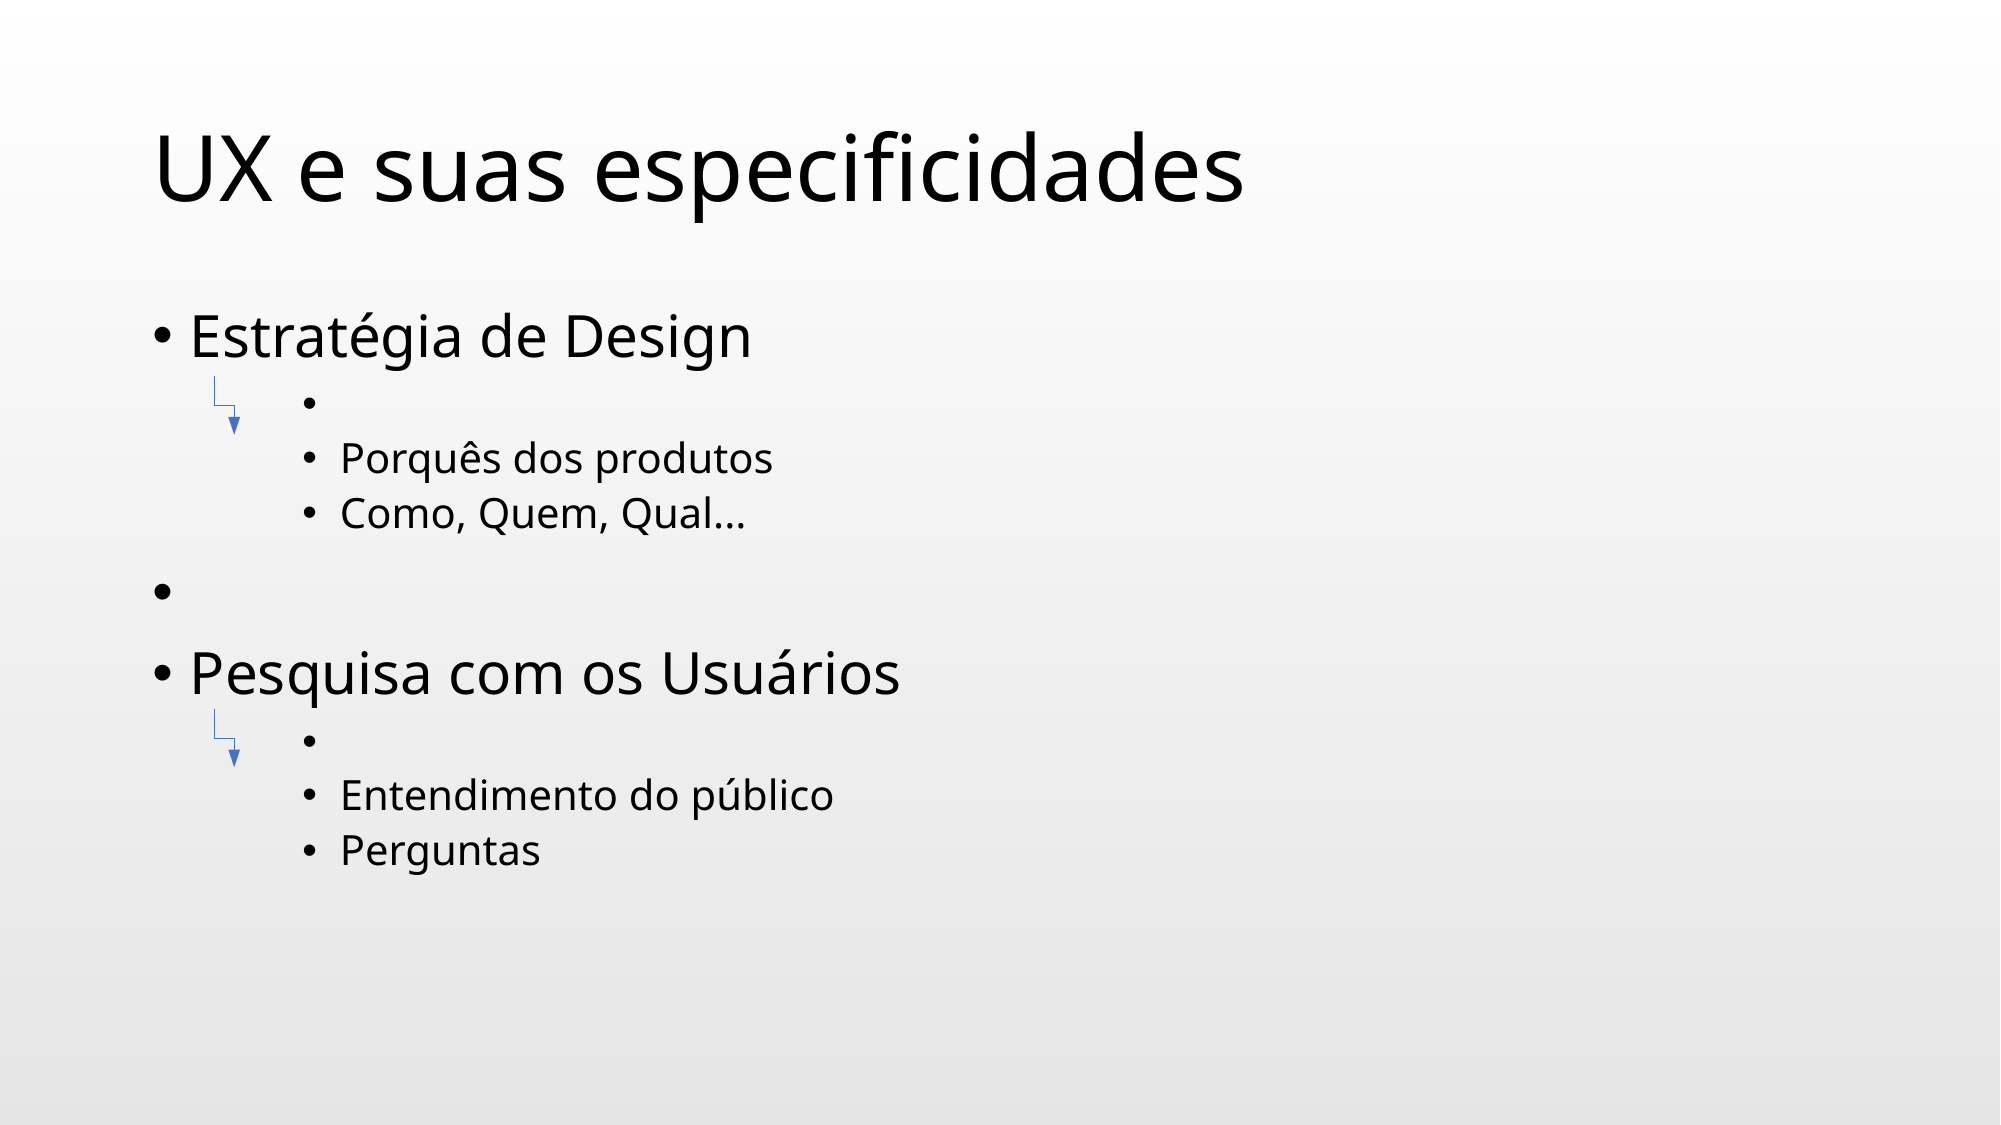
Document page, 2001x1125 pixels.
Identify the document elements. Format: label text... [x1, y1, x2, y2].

list Estratégia de Design Porquês dos produtos Como, Quem, Qual... Pesquisa com os Usuários Entendimento do público Perguntas [137, 299, 1863, 1014]
title UX e suas especificidades [137, 62, 1863, 281]
